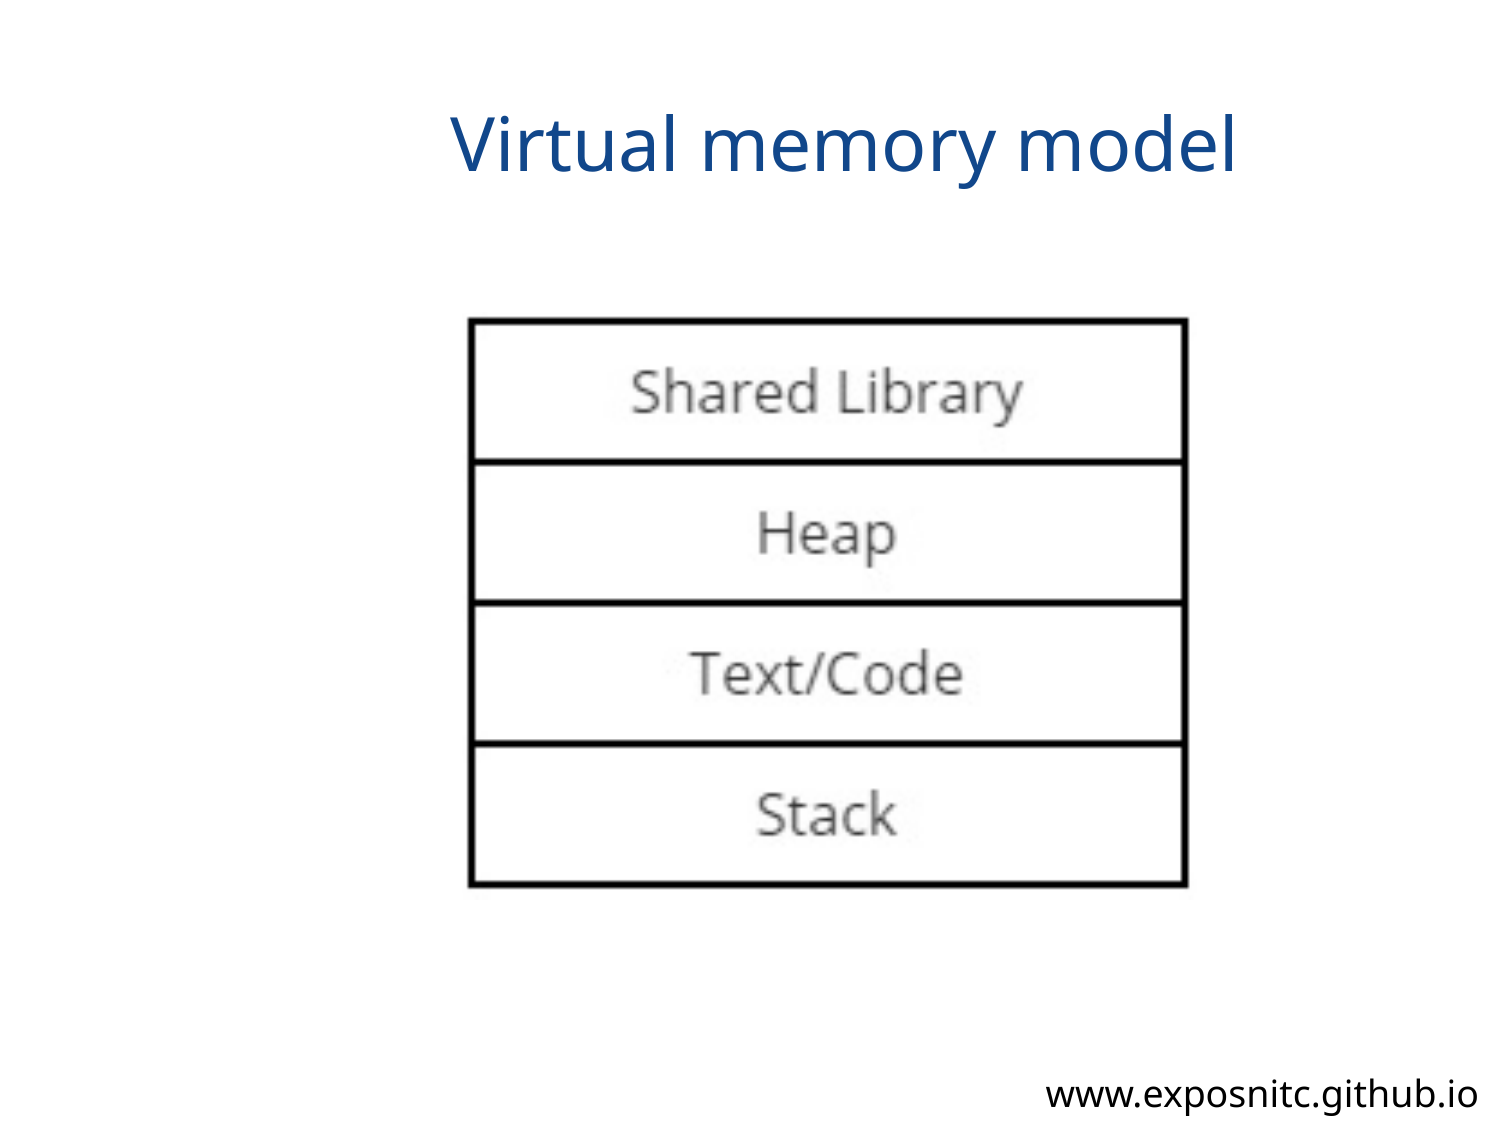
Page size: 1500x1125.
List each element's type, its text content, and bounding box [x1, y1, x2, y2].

text_box www.exposnitc.github.io [1025, 1062, 1500, 1123]
title Virtual memory model [237, 75, 1453, 201]
picture [462, 312, 1197, 900]
